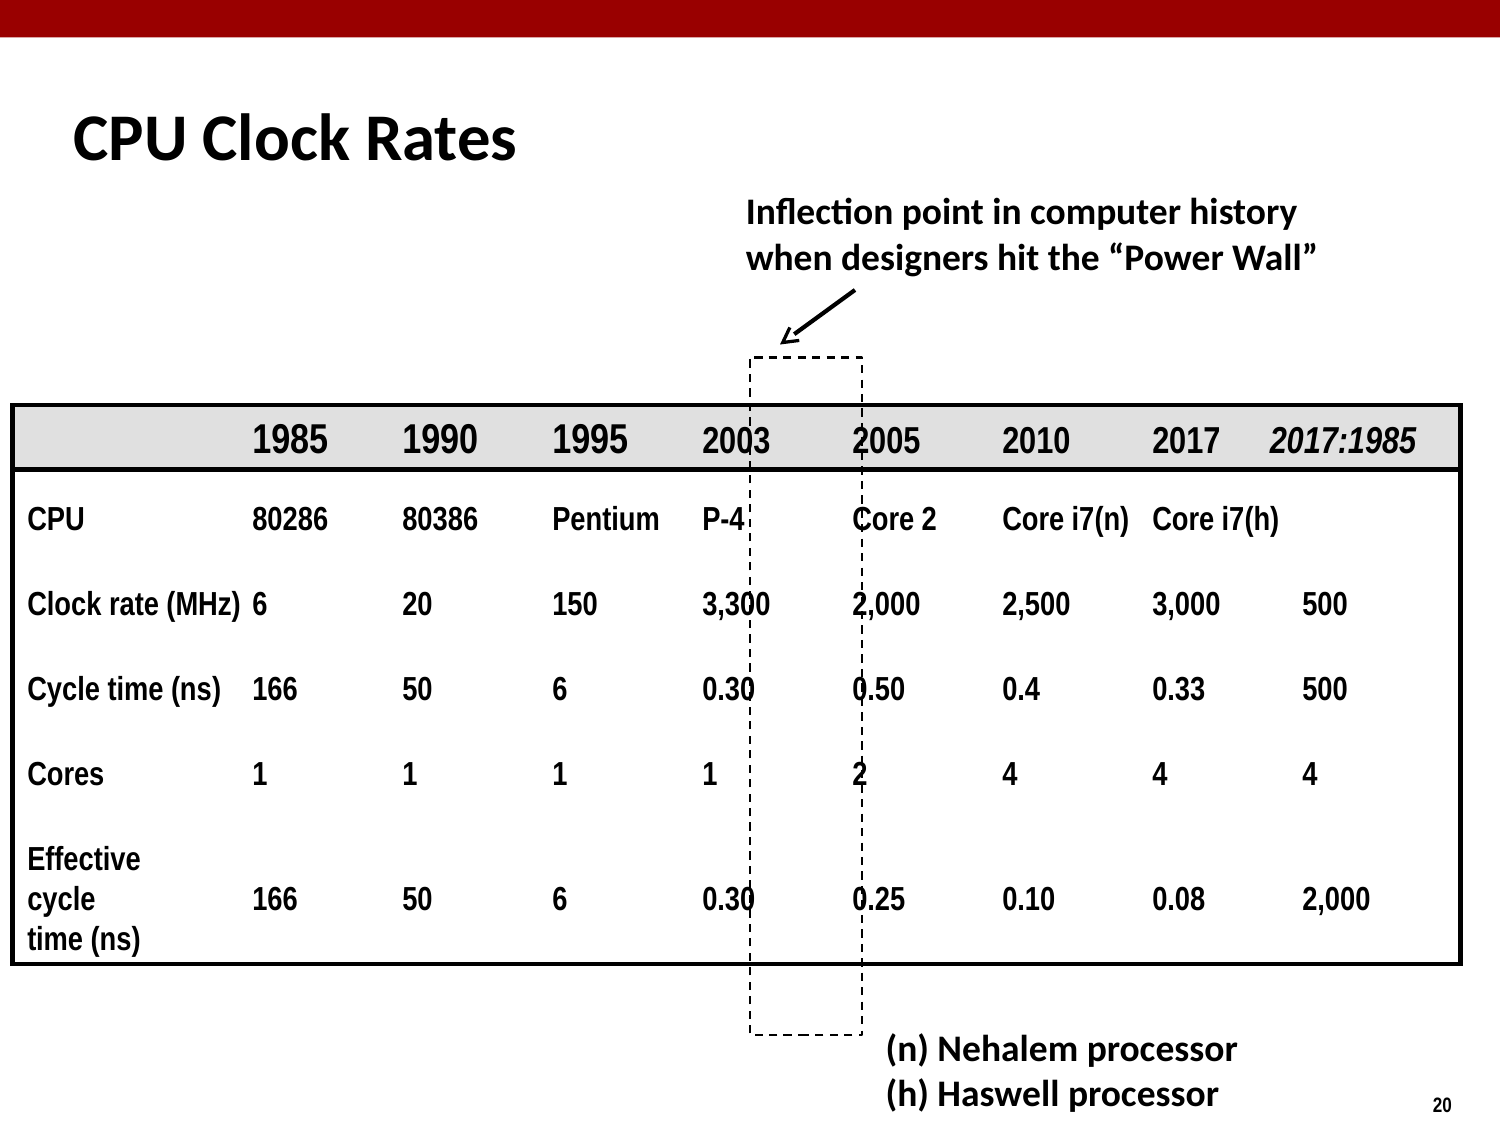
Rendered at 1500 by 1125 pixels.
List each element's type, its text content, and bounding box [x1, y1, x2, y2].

text_box 1985 1990 1995 2003 2005 2010 2017 2017:1985 CPU 80286 80386 Pentium P-4 Core 2 Core i7(n) Core i7(h) Clock rate (MHz) 6 20 150 3,300 2,000 2,500 3,000 500 Cycle time (ns) 166 50 6 0.30 0.50 0.4 0.33 500 Cores 1 1 1 1 2 4 4 4 Effective cycle 166 50 6 0.30 0.25 0.10 0.08 2,000 time (ns) [12, 404, 1461, 965]
title CPU Clock Rates [58, 71, 1304, 197]
text_box (n) Nehalem processor (h) Haswell processor [870, 1016, 1254, 1122]
text_box Inflection point in computer history when designers hit the “Power Wall” [731, 180, 1334, 285]
